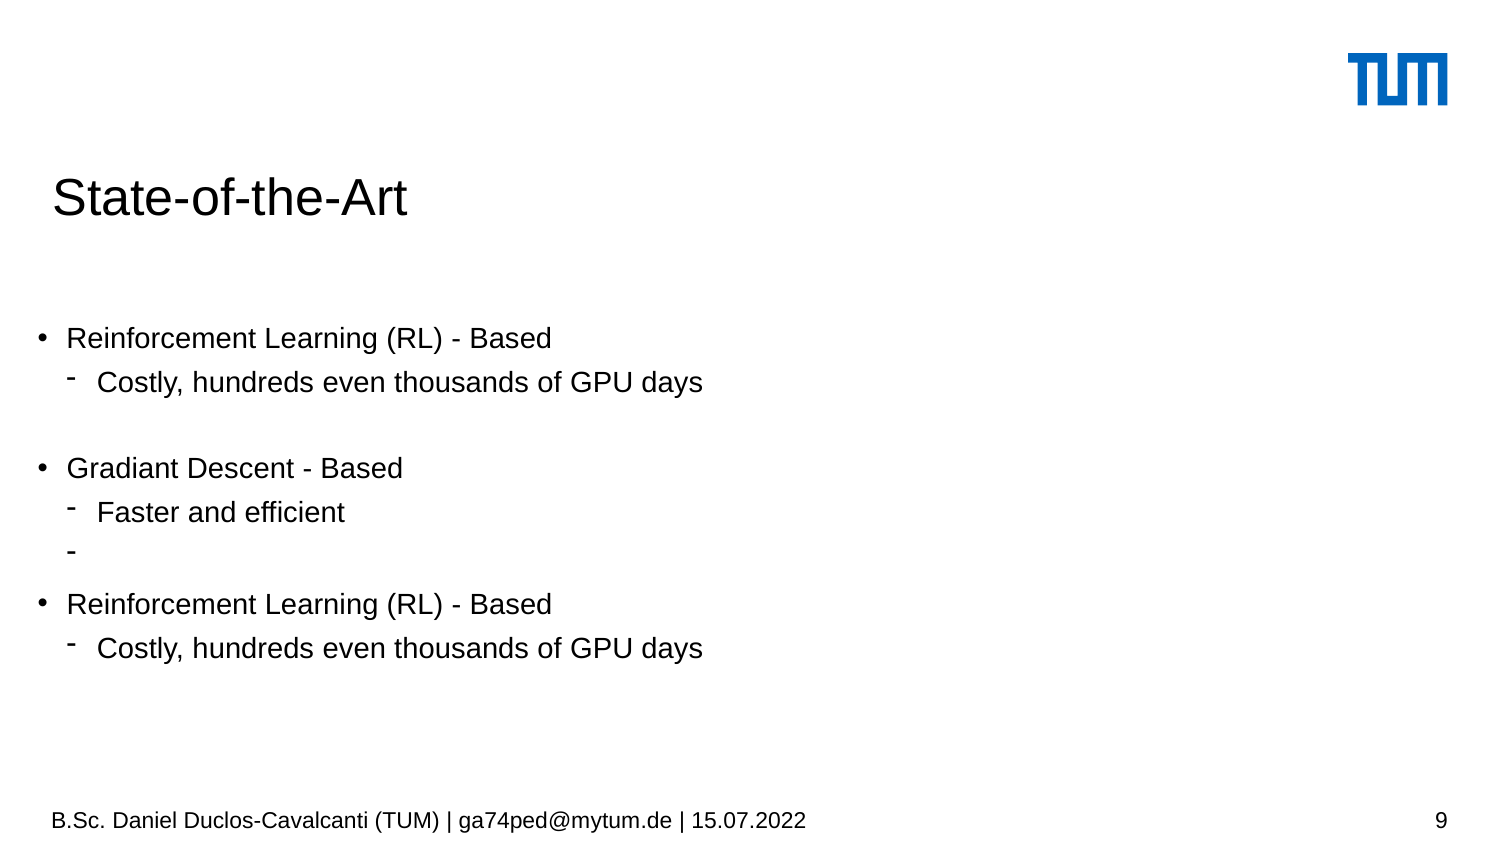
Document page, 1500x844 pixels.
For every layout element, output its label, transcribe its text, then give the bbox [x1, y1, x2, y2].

list Reinforcement Learning (RL) - Based Costly, hundreds even thousands of GPU days [37, 279, 1434, 409]
list Gradiant Descent - Based Faster and efficient [37, 409, 1434, 543]
slide_number <number> [1112, 796, 1448, 842]
list Reinforcement Learning (RL) - Based Costly, hundreds even thousands of GPU days [37, 545, 1434, 679]
title State-of-the-Art [52, 159, 1449, 227]
footer B.Sc. Daniel Duclos-Cavalcanti (TUM) | ga74ped@mytum.de | 15.07.2022 [51, 796, 1112, 842]
